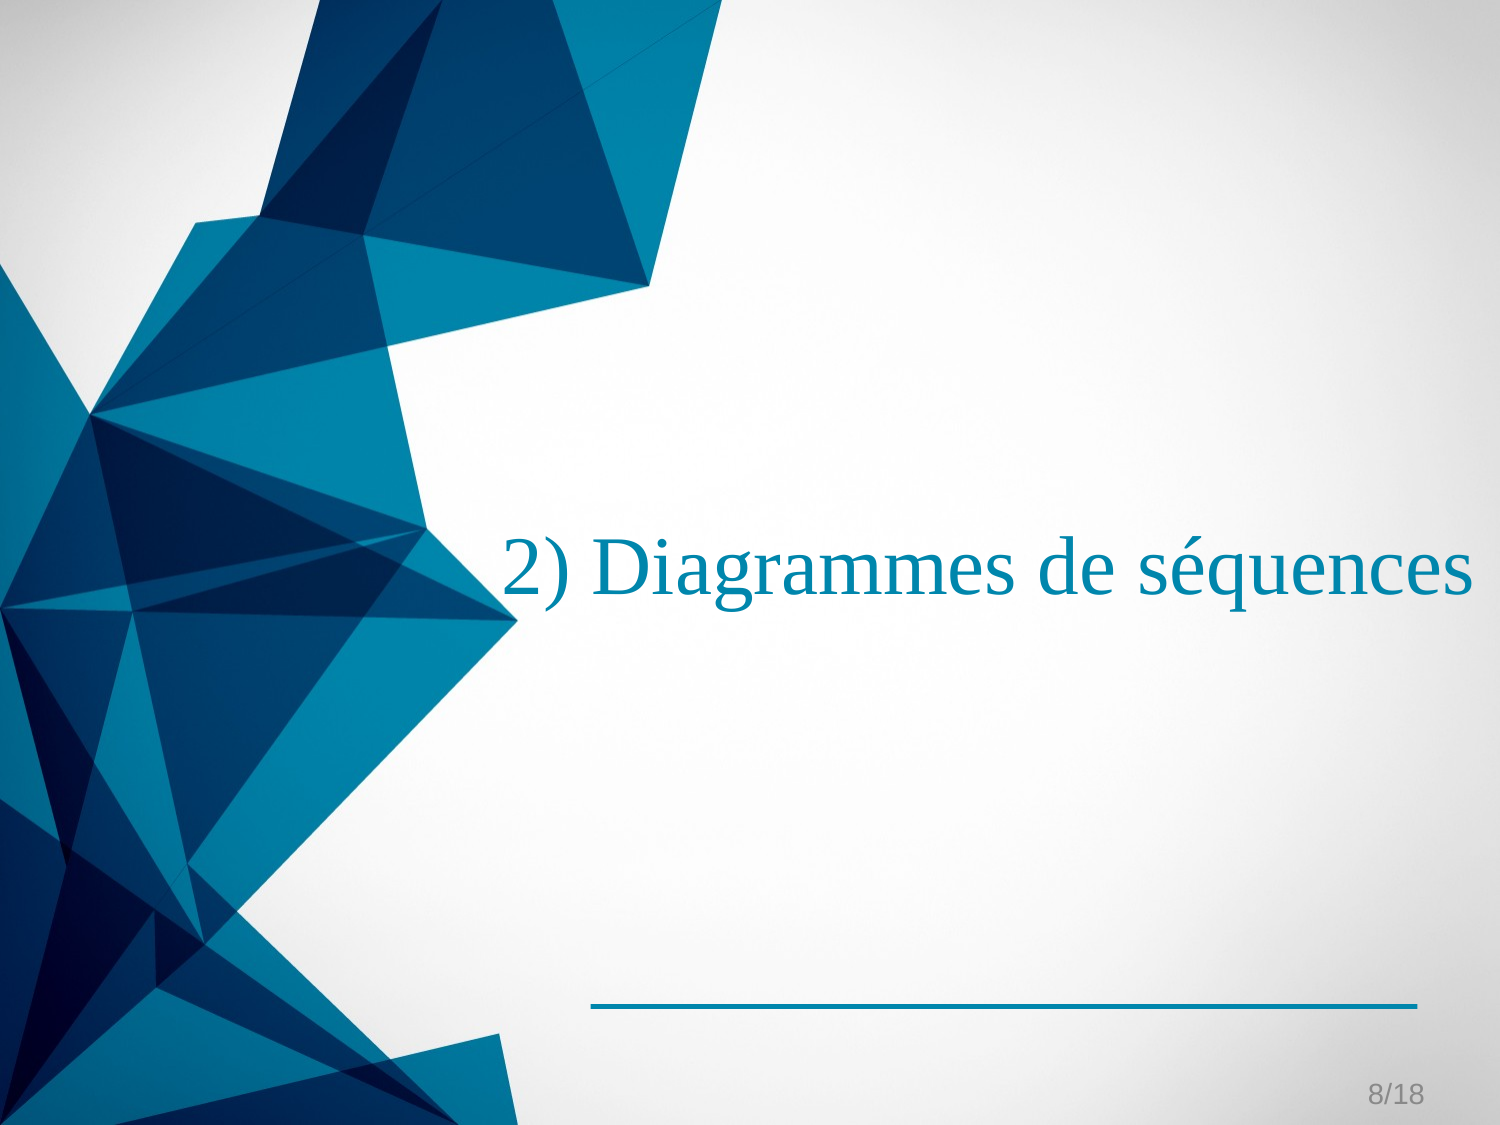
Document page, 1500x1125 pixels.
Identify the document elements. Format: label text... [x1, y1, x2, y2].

title 2) Diagrammes de séquences [383, 472, 1477, 661]
picture [0, 0, 1500, 1125]
